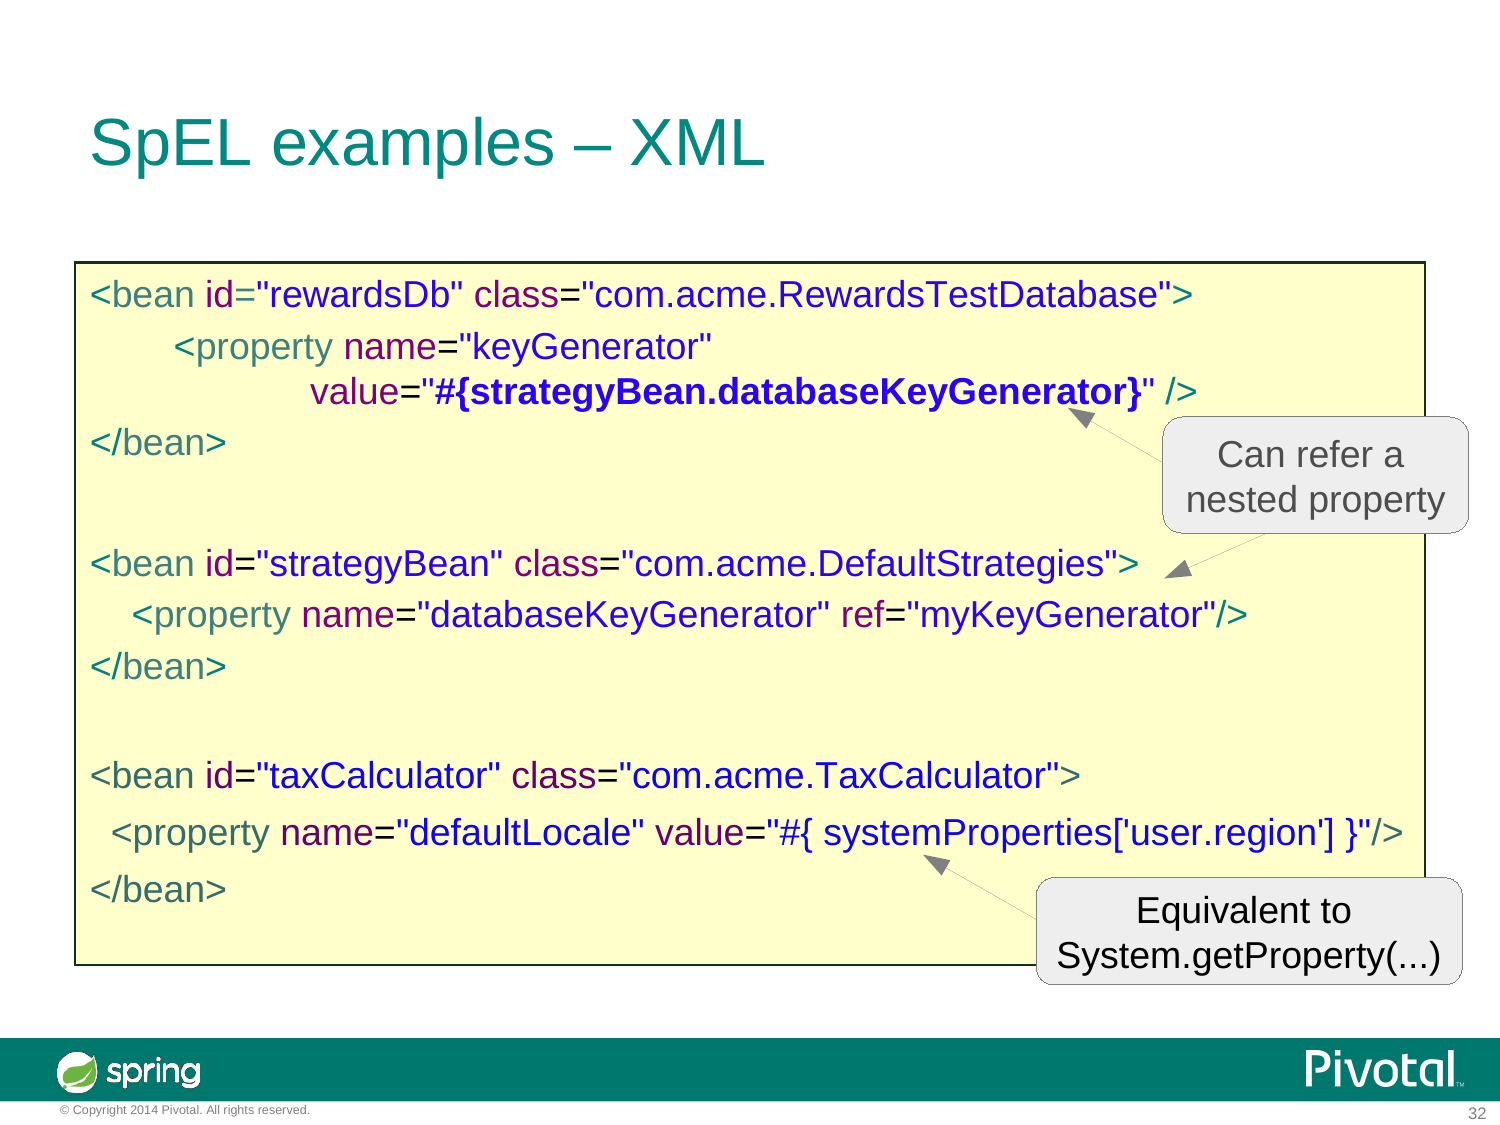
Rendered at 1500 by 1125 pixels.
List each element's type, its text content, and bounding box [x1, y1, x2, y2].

picture [1306, 1050, 1464, 1087]
text_box Equivalent to System.getProperty(...) [1036, 877, 1463, 985]
title SpEL examples – XML [75, 45, 1426, 233]
text_box Can refer a nested property [1162, 416, 1469, 534]
picture [32, 1041, 210, 1103]
list <bean id="rewardsDb" class="com.acme.RewardsTestDatabase"> <property name="keyGenerator" value="#{strategyBean.databaseKeyGenerator}" /> </bean> <bean id="strategyBean" class="com.acme.DefaultStrategies"> <property name="databaseKeyGenerator" ref="myKeyGenerator"/> </bean> <bean id="taxCalculator" class="com.acme.TaxCalculator"> <property name="defaultLocale" value="#{ systemProperties['user.region'] }"/> </bean> [75, 262, 1426, 966]
